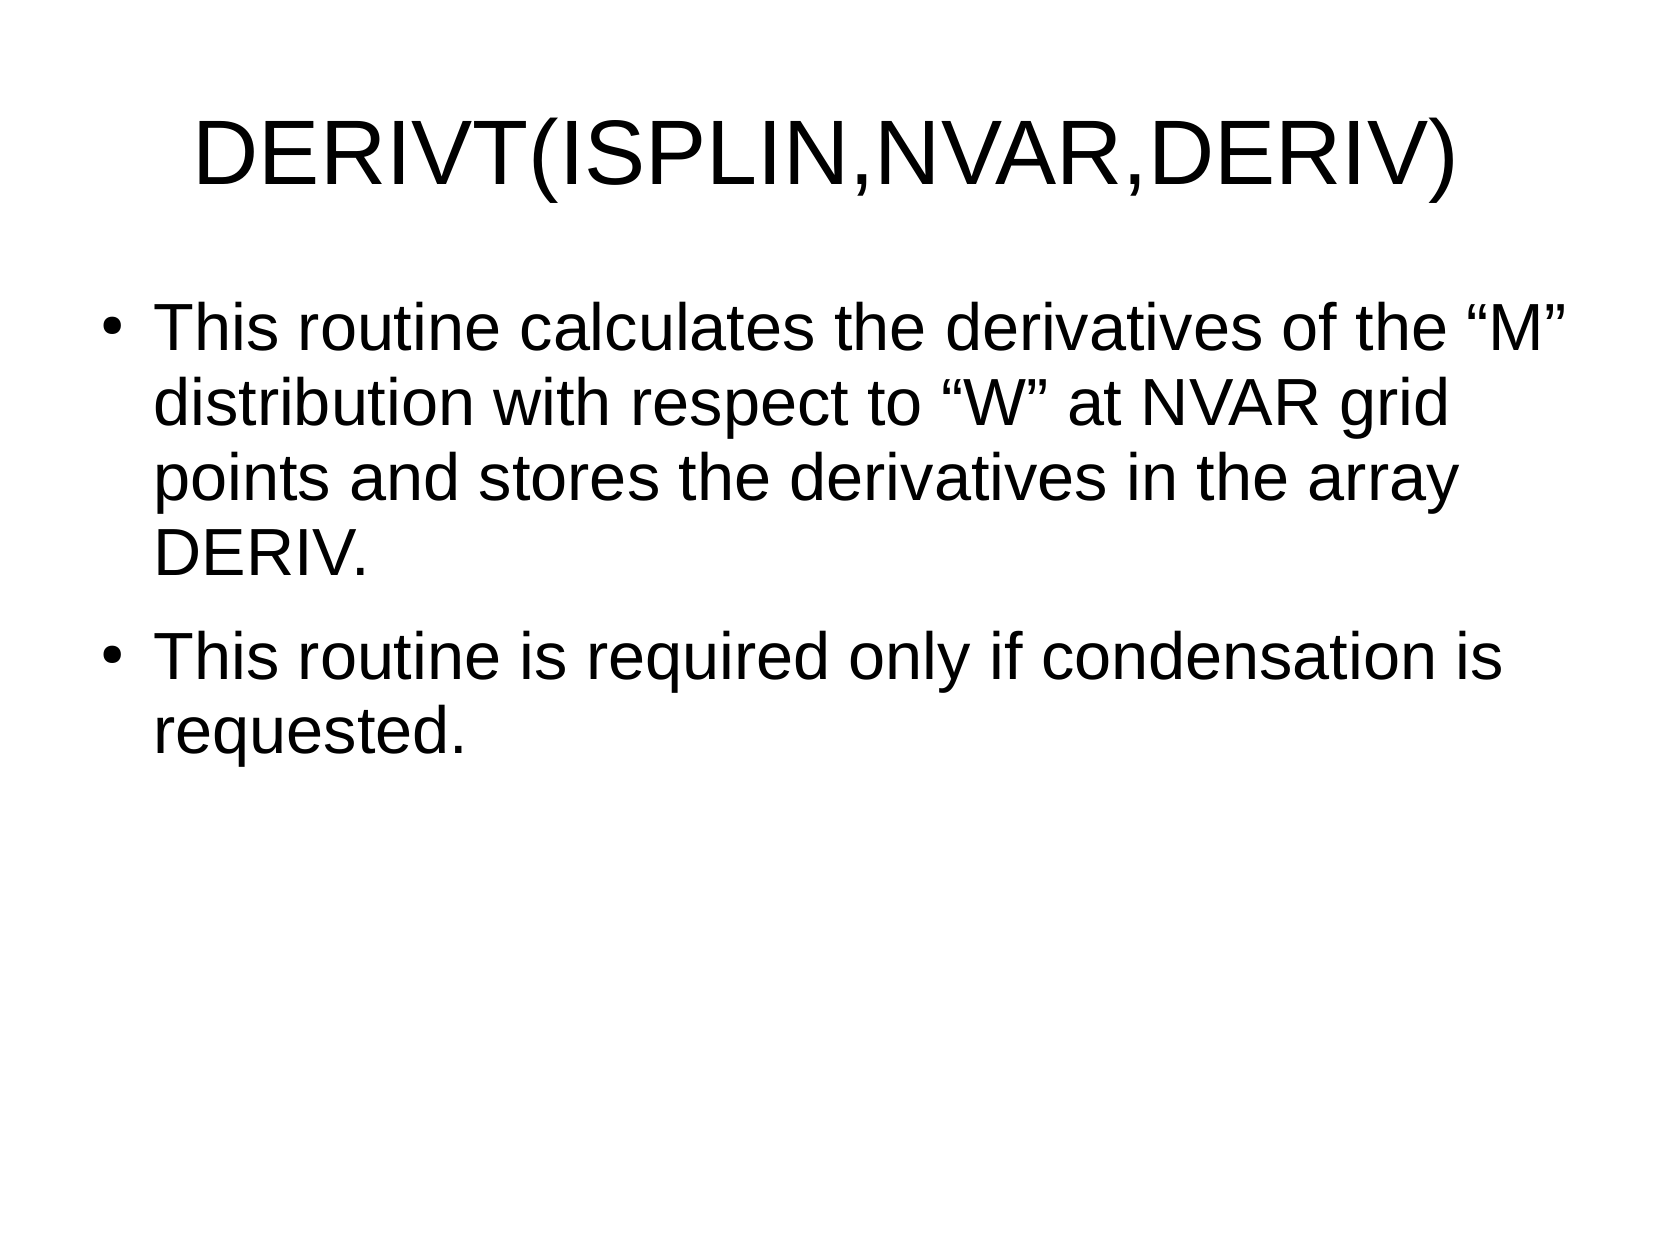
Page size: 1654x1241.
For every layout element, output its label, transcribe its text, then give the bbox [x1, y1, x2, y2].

list This routine calculates the derivatives of the “M” distribution with respect to “W” at NVAR grid points and stores the derivatives in the array DERIV. This routine is required only if condensation is requested. [82, 290, 1571, 1010]
title DERIVT(ISPLIN,NVAR,DERIV) [82, 49, 1571, 257]
